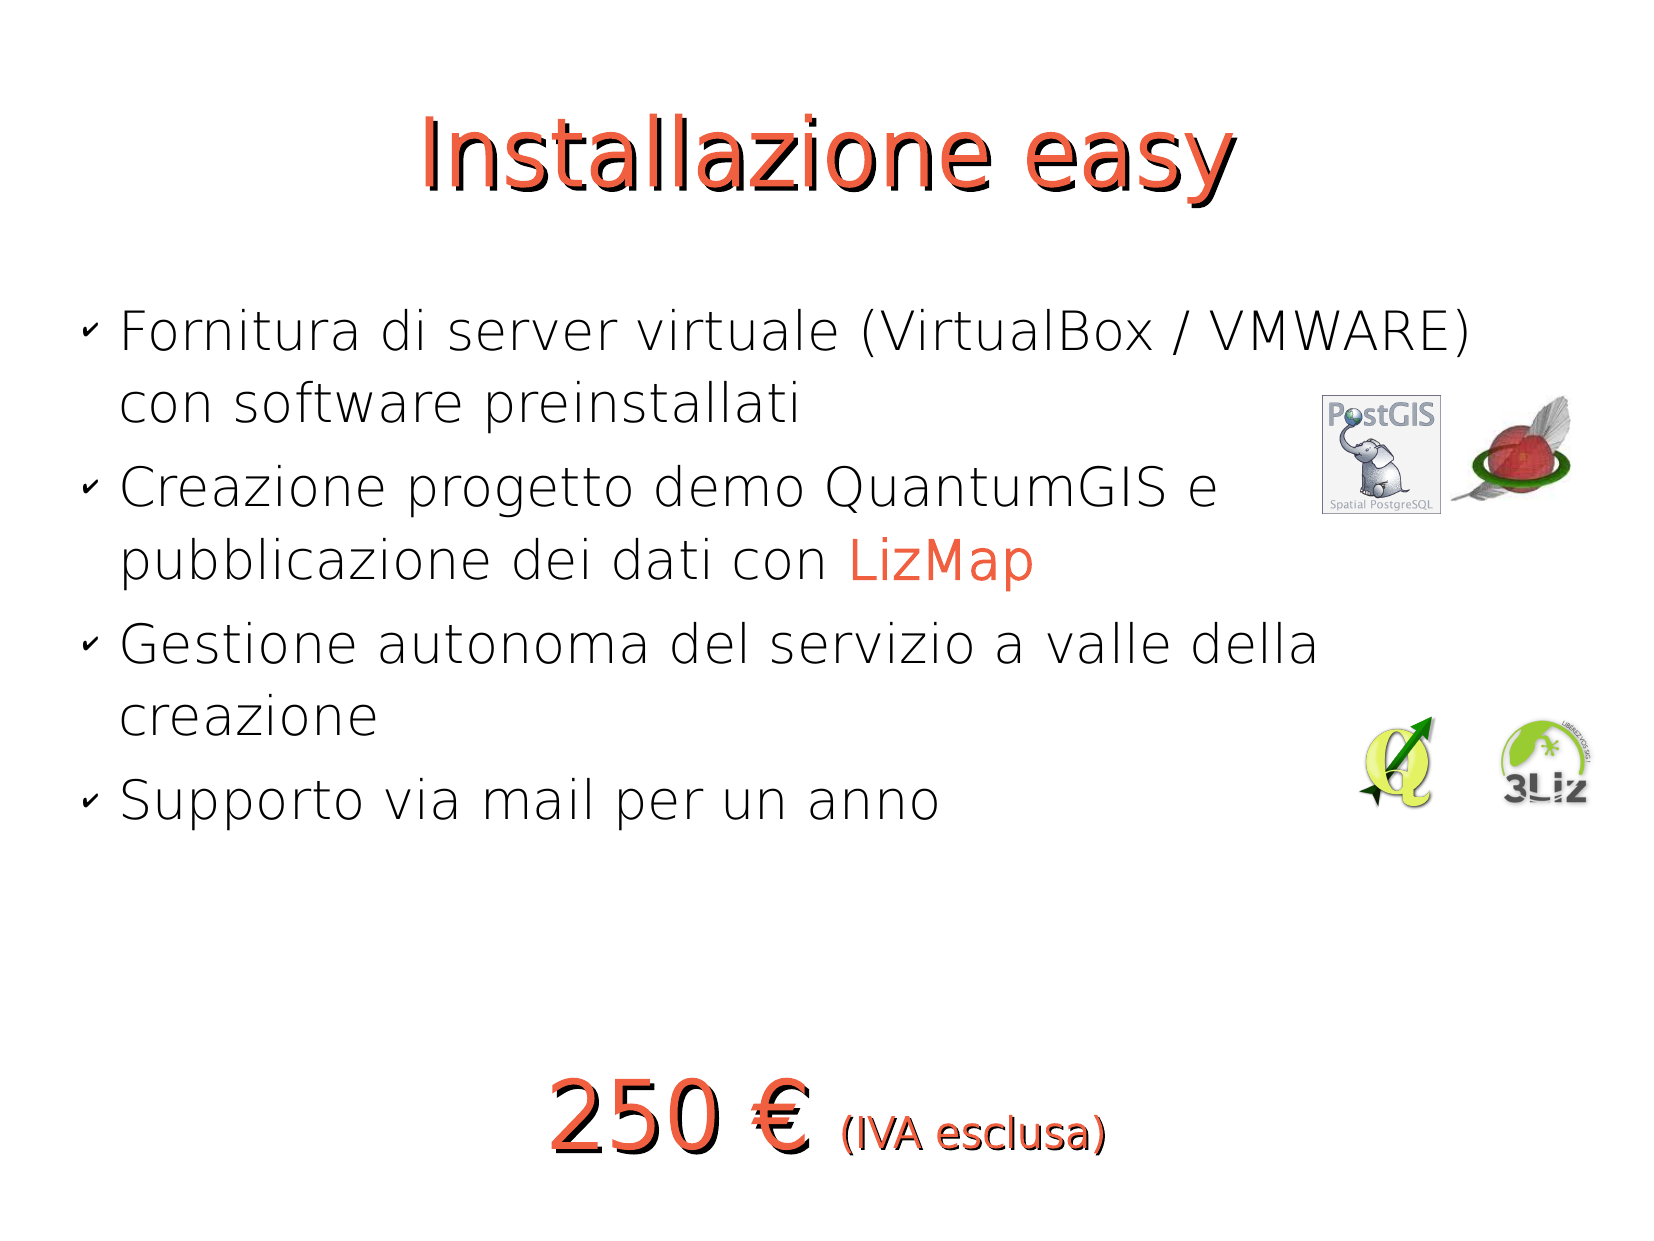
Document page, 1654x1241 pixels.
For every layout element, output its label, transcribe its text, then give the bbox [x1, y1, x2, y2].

picture [1322, 395, 1441, 514]
picture [1450, 395, 1571, 502]
title 250 € (IVA esclusa) [82, 1012, 1571, 1220]
picture [1351, 714, 1447, 811]
picture [1498, 714, 1595, 811]
title Installazione easy [82, 49, 1571, 257]
subtitle Fornitura di server virtuale (VirtualBox / VMWARE) con software preinstallati Creazione progetto demo QuantumGIS e pubblicazione dei dati con LizMap Gestione autonoma del servizio a valle della creazione Supporto via mail per un anno [82, 290, 1571, 1010]
